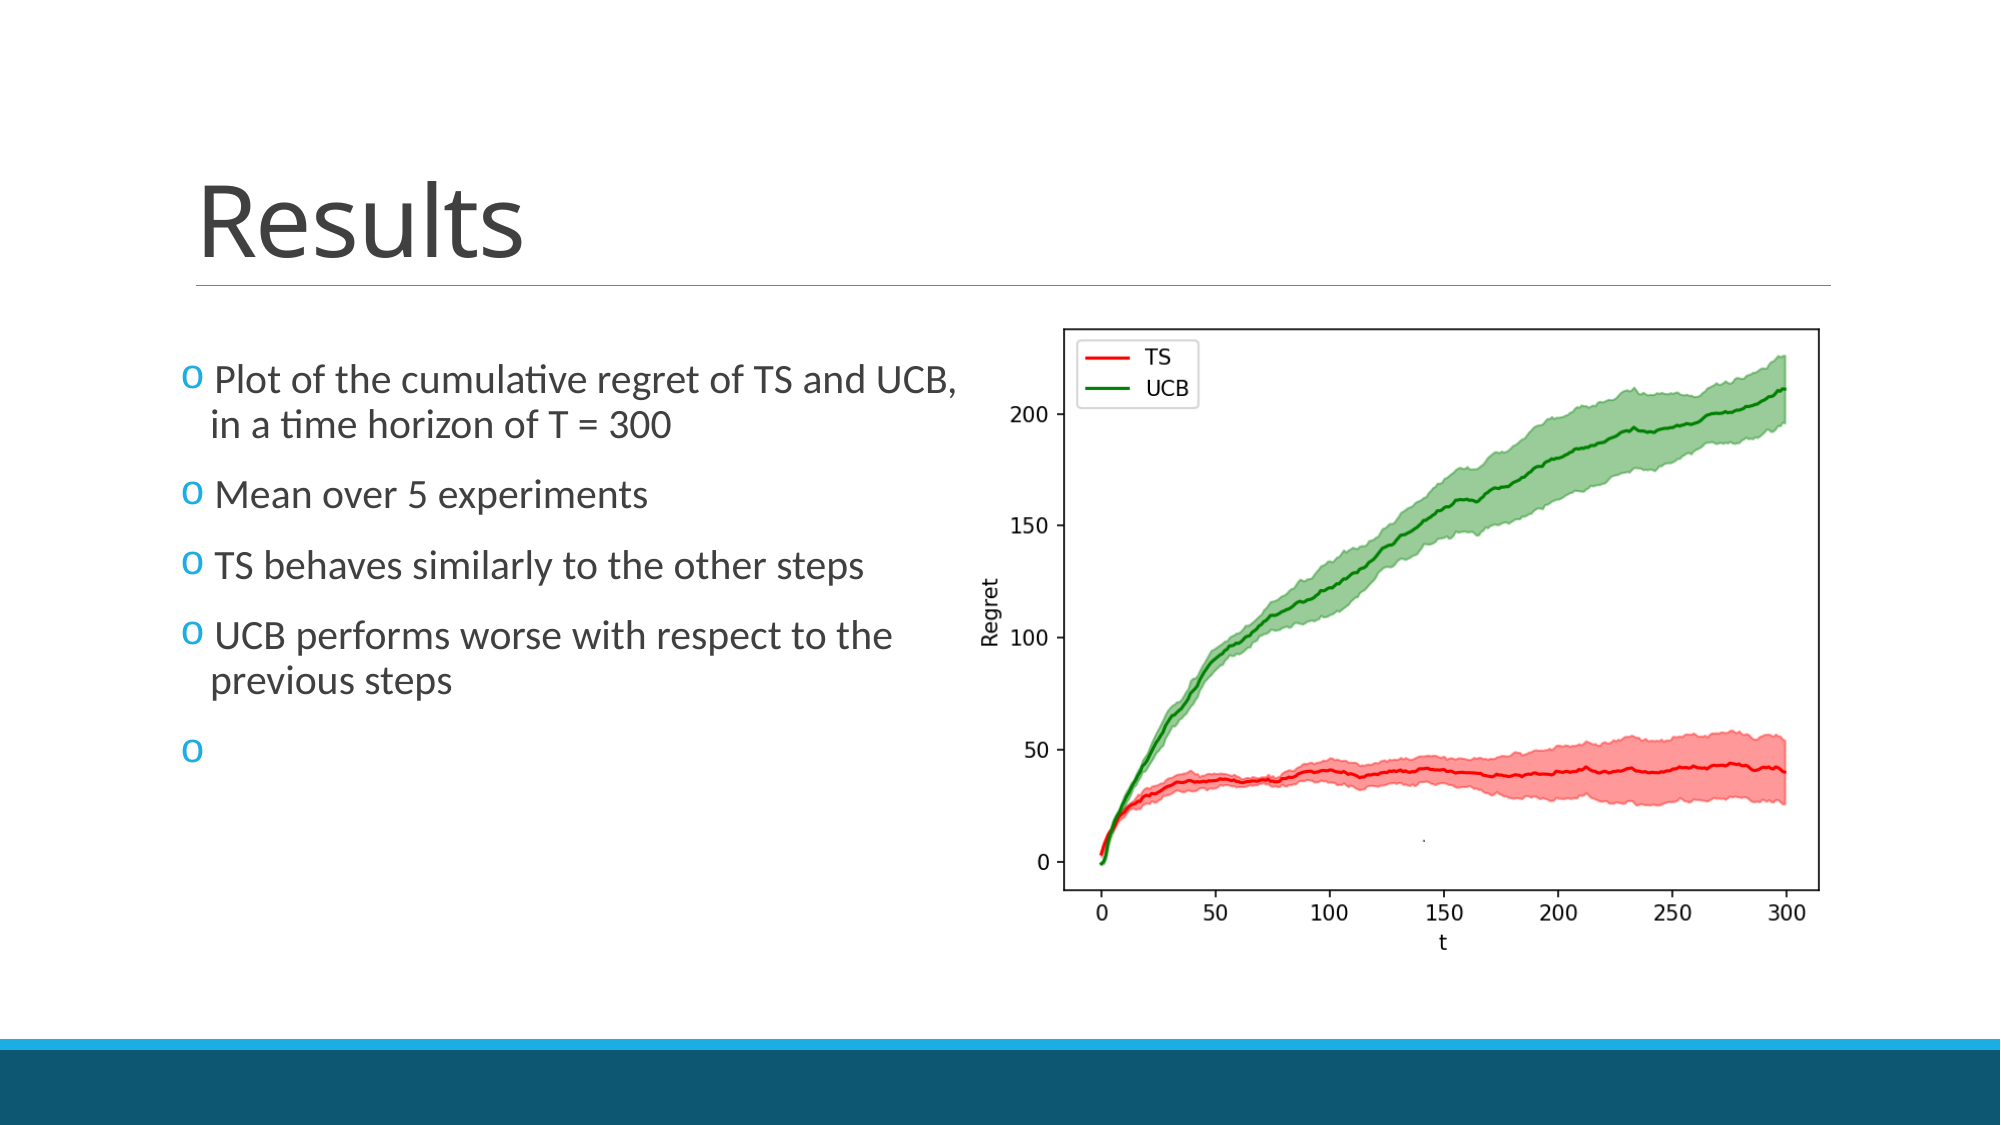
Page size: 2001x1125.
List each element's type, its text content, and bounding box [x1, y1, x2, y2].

title Results [180, 47, 1831, 286]
list Plot of the cumulative regret of TS and UCB, in a time horizon of T = 300 Mean over 5 experiments TS behaves similarly to the other steps UCB performs worse with respect to the previous steps [180, 350, 957, 963]
picture [957, 302, 1831, 963]
